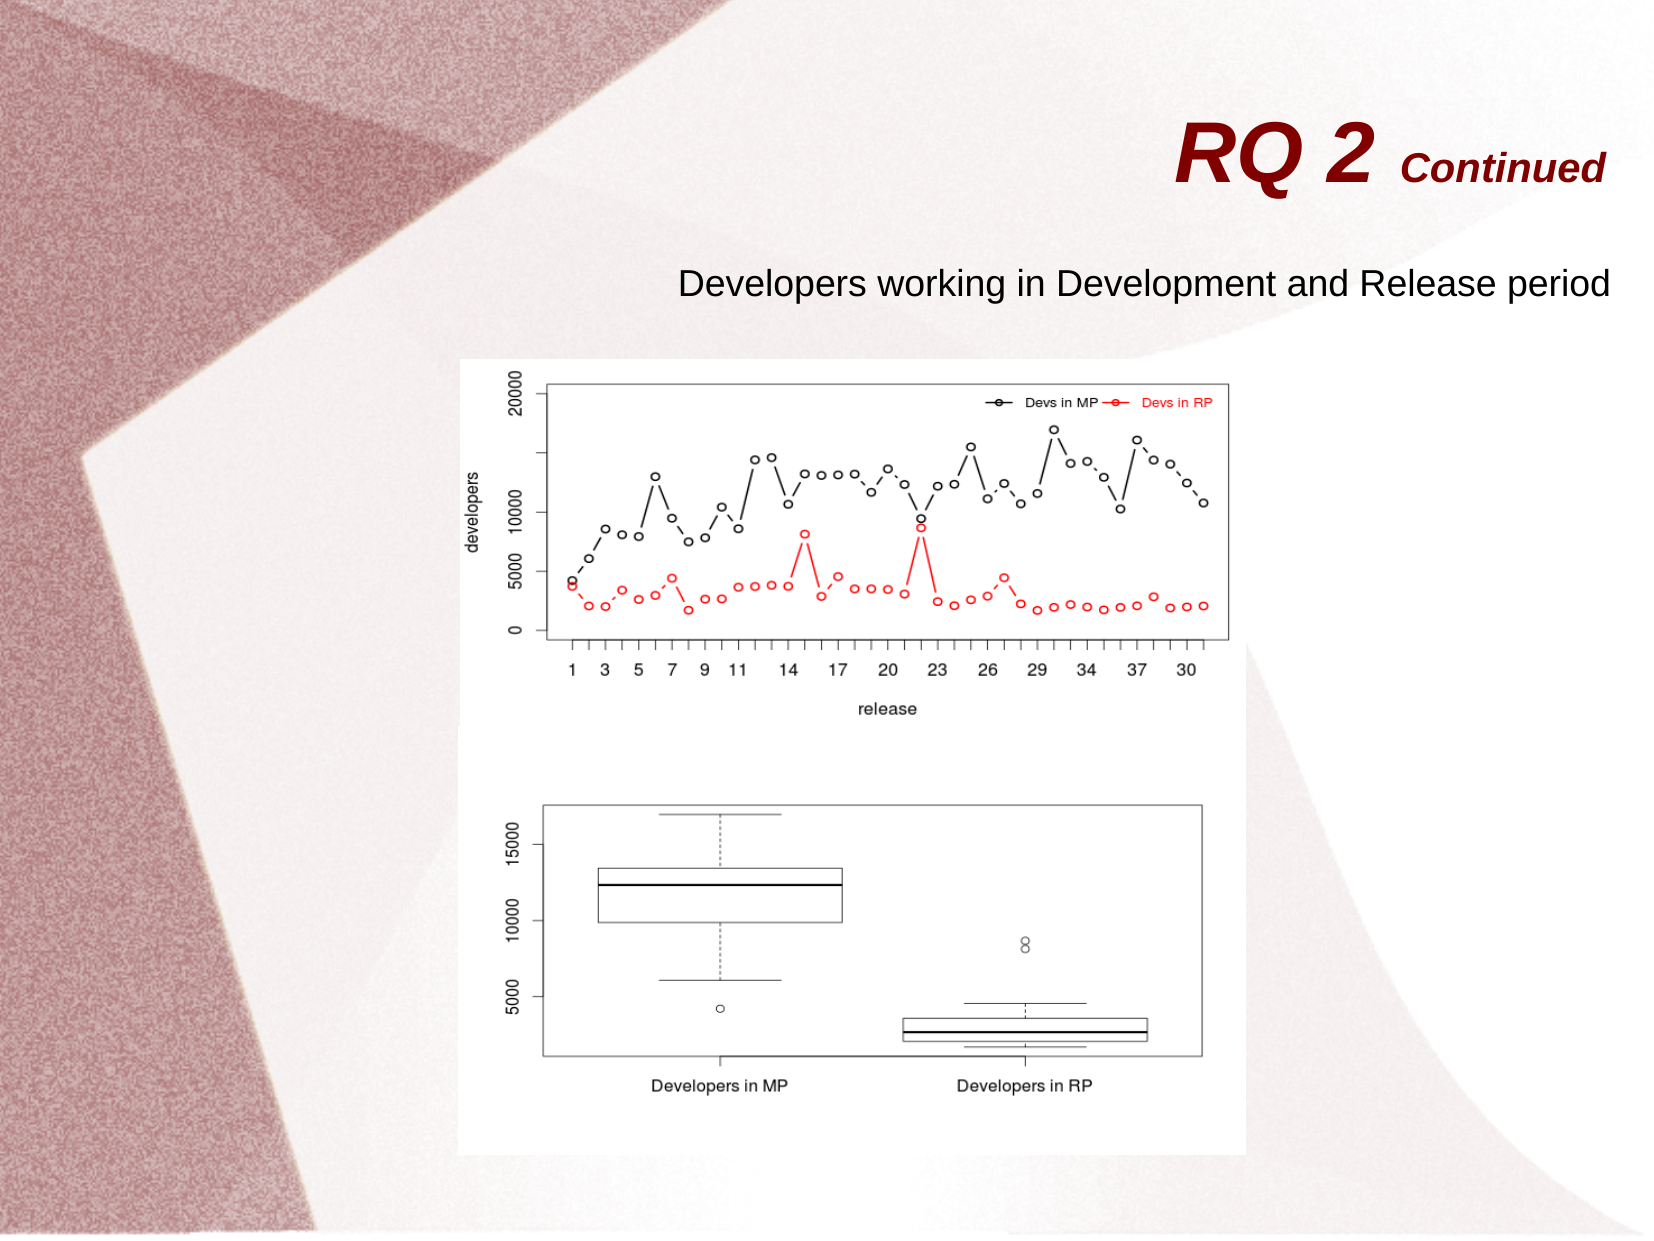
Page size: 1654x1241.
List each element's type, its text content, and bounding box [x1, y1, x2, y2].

title RQ 2 Continued [596, 49, 1607, 257]
text_box Developers working in Development and Release period [663, 255, 1639, 312]
picture [0, 0, 1654, 1241]
